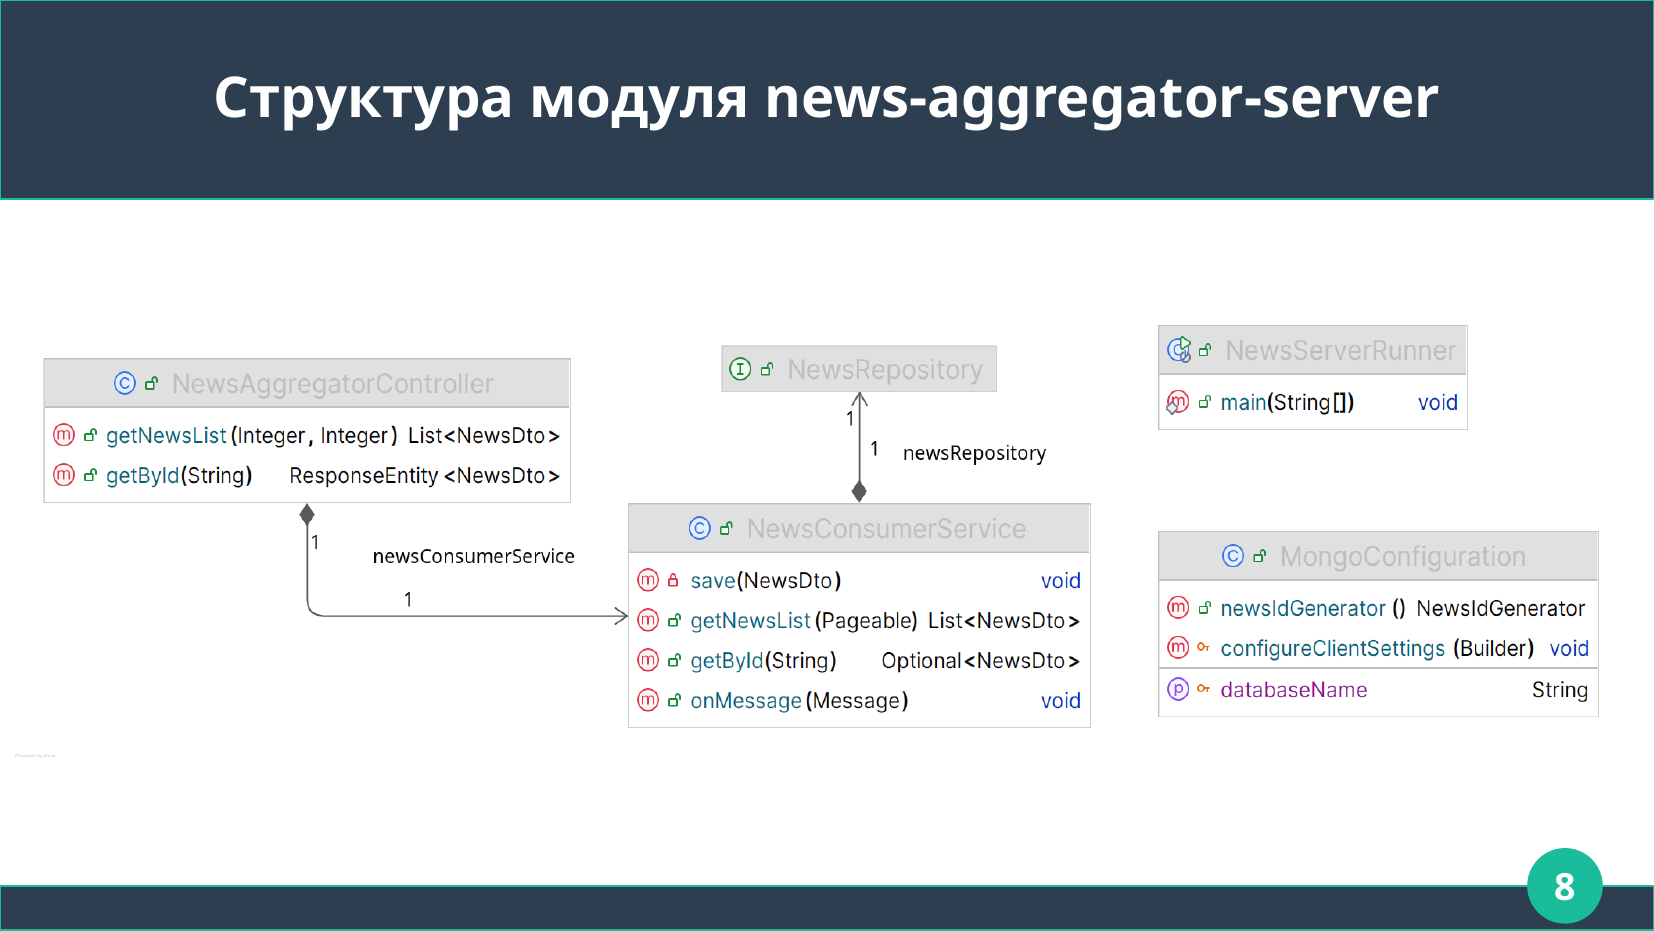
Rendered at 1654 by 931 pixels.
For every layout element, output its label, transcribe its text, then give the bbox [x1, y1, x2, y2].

picture [11, 290, 1630, 762]
title Структура модуля news-aggregator-server [59, 37, 1595, 155]
